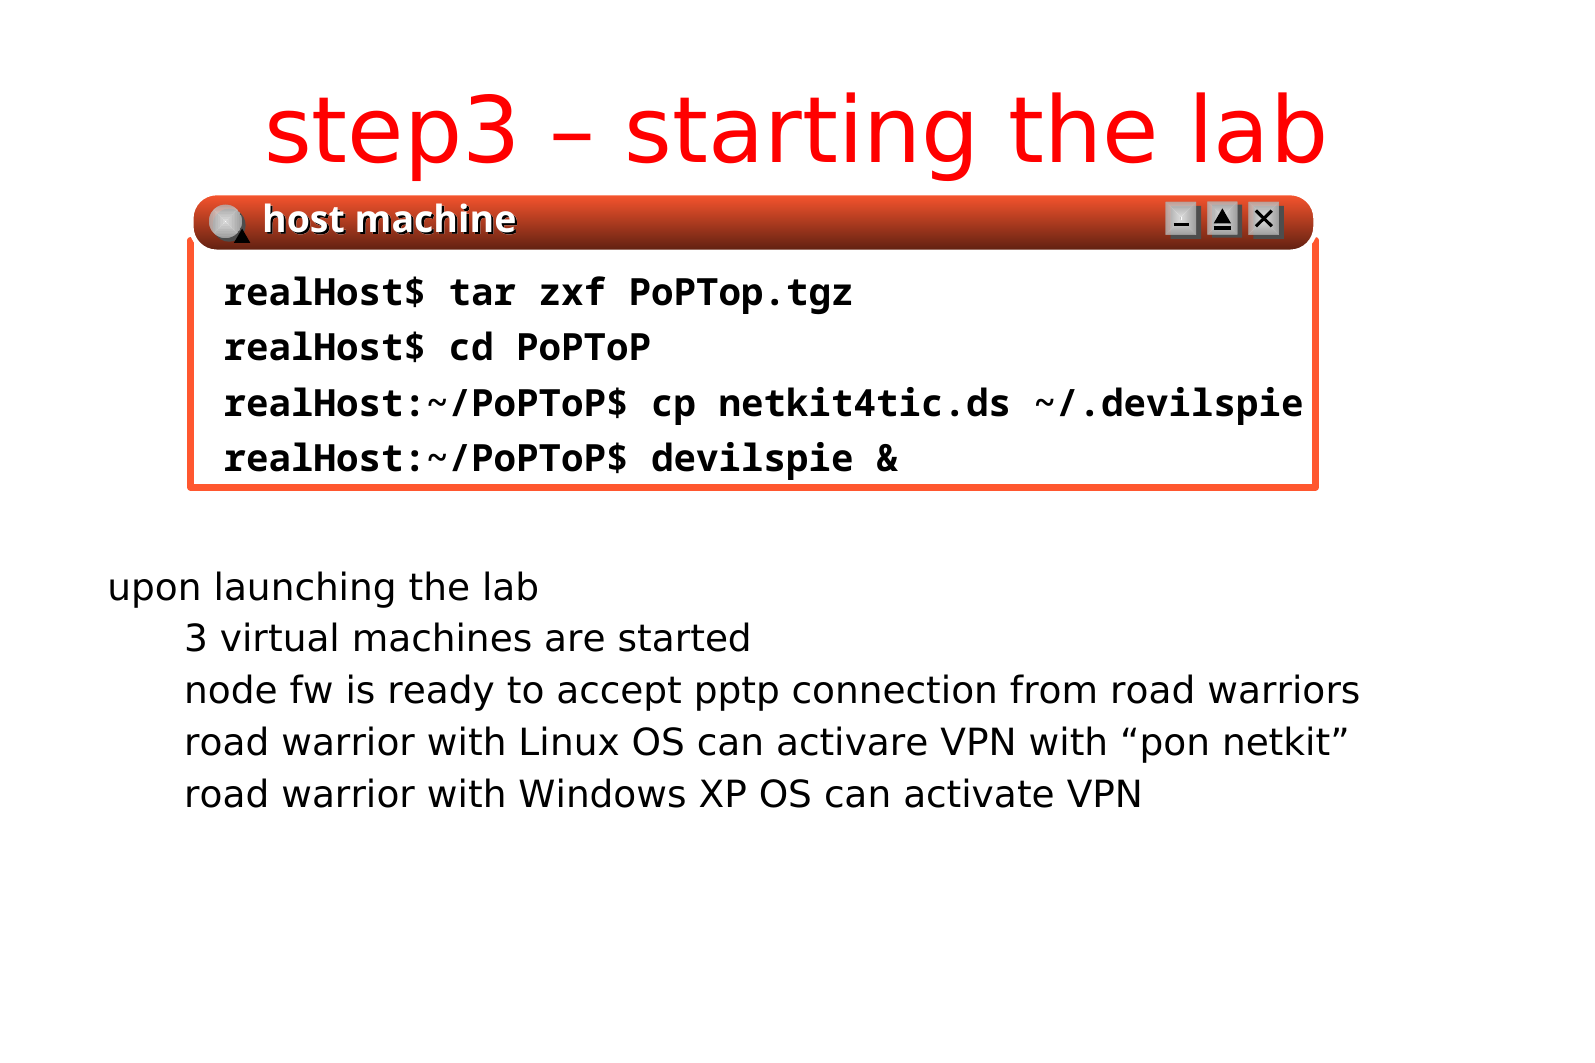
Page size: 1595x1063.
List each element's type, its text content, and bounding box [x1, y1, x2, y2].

text_box upon launching the lab 3 virtual machines are started node fw is ready to accept pptp connection from road warriors road warrior with Linux OS can activare VPN with “pon netkit” road warrior with Windows XP OS can activate VPN [75, 562, 1538, 922]
text_box realHost$ tar zxf PoPTop.tgz realHost$ cd PoPToP realHost:~/PoPToP$ cp netkit4tic.ds ~/.devilspie realHost:~/PoPToP$ devilspie & [211, 254, 1316, 488]
text_box host machine [262, 192, 1316, 252]
text_box [191, 192, 262, 252]
title step3 – starting the lab [79, 49, 1515, 213]
